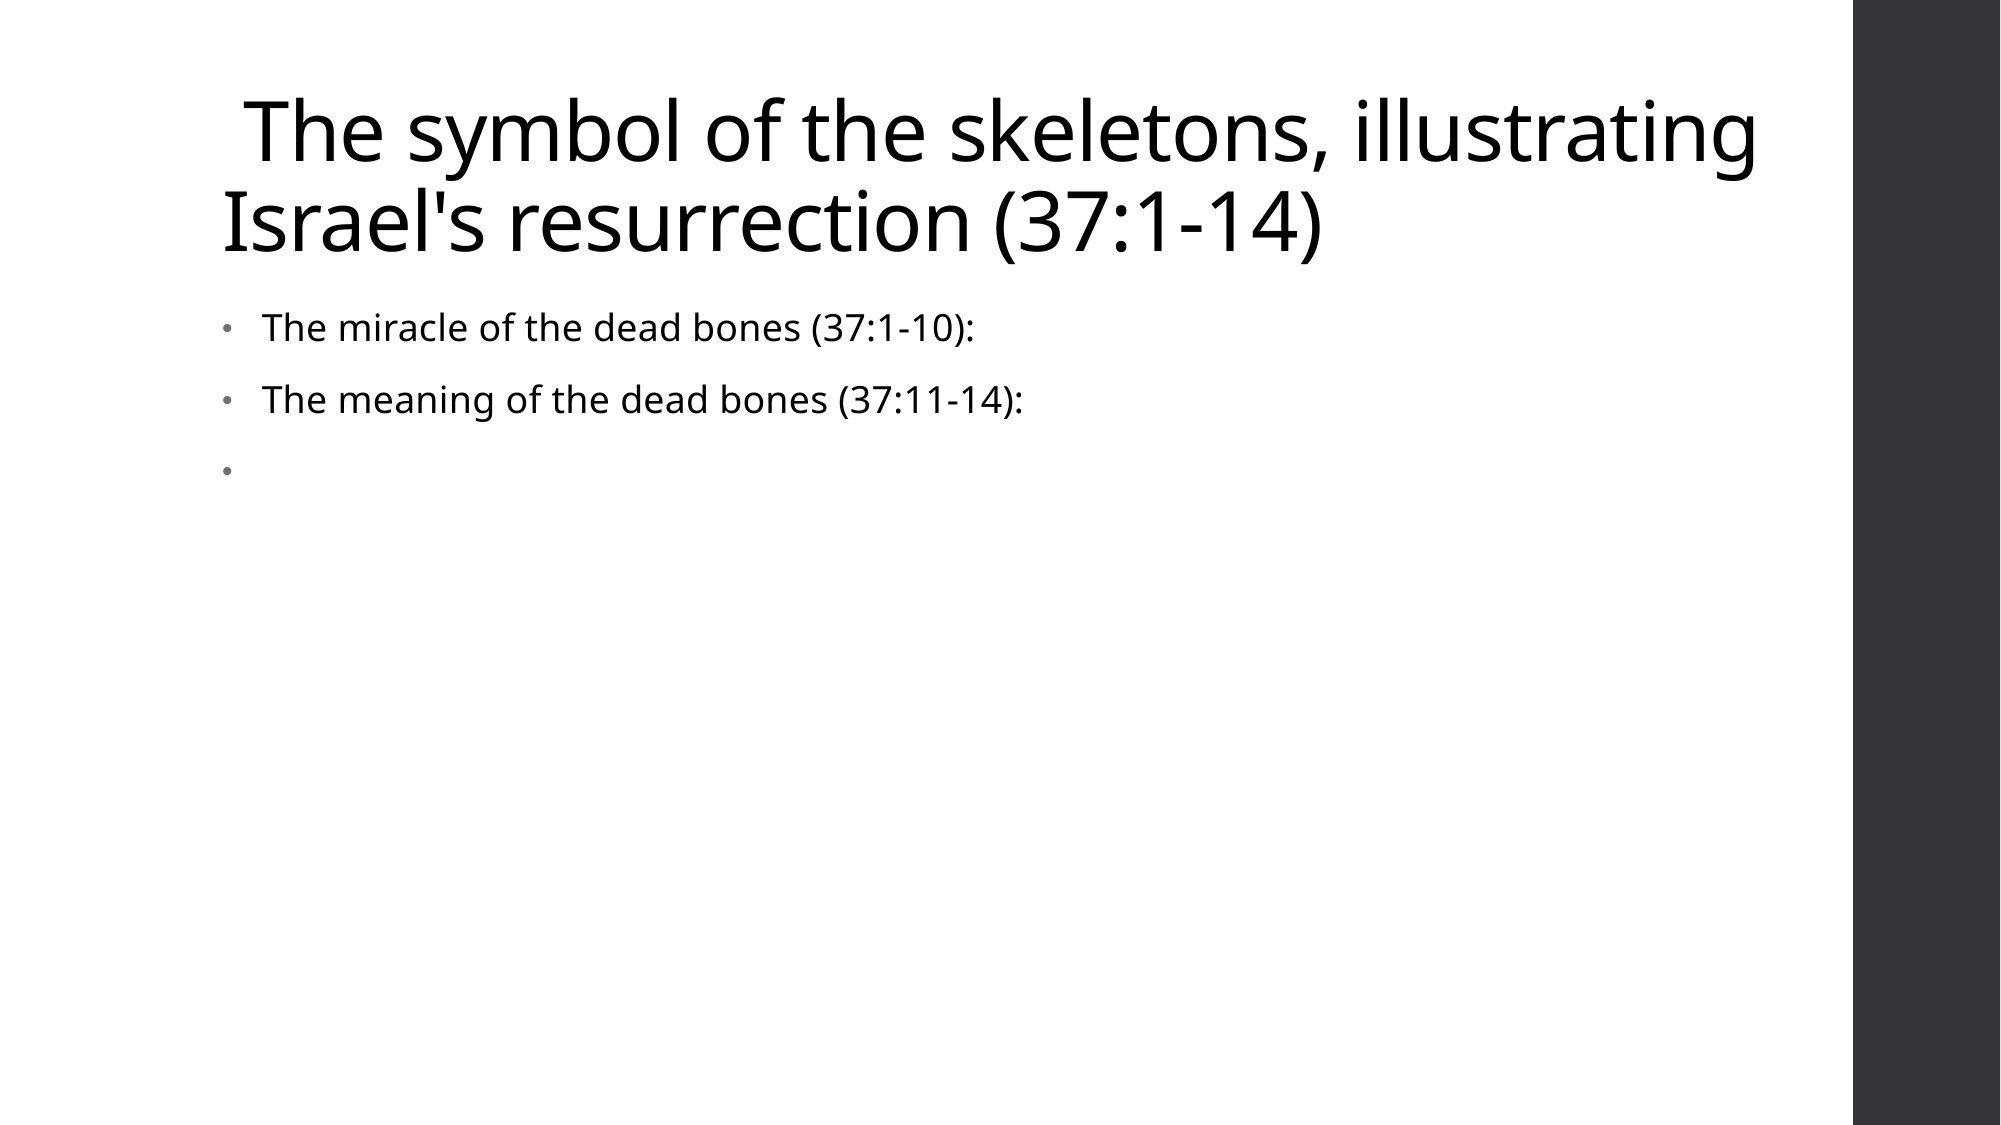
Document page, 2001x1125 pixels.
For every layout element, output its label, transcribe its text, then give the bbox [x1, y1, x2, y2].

list The miracle of the dead bones (37:1-10): The meaning of the dead bones (37:11-14): [206, 299, 1617, 1014]
title The symbol of the skeletons, illustrating Israel's resurrection (37:1-14) [206, 60, 1797, 278]
